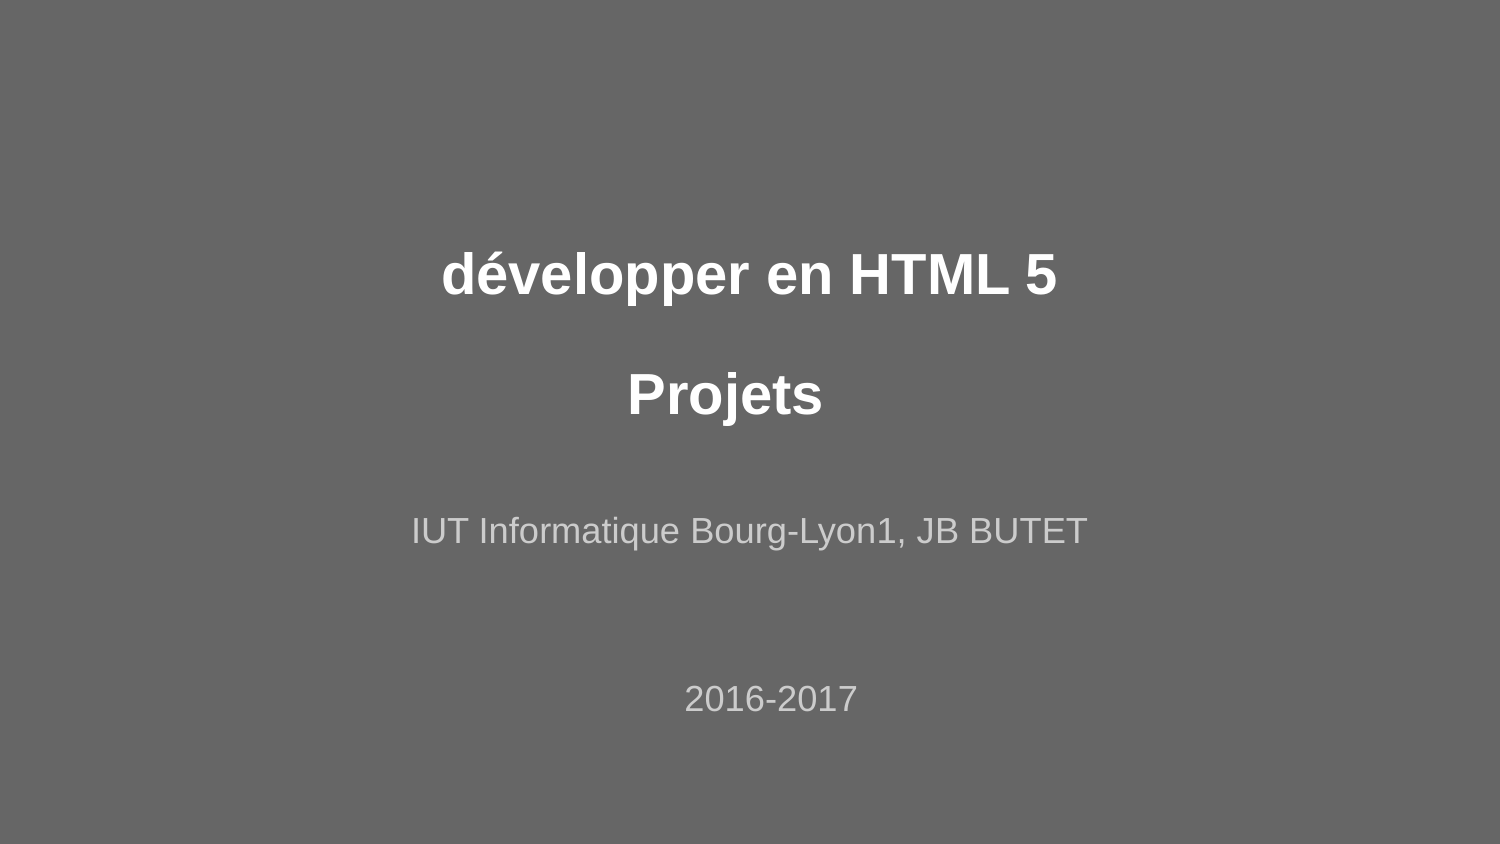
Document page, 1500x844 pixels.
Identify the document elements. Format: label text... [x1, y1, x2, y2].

subtitle IUT Informatique Bourg-Lyon1, JB BUTET [112, 465, 1388, 595]
title développer en HTML 5 Projets [112, 259, 1388, 450]
subtitle 2016-2017 [133, 633, 1409, 763]
